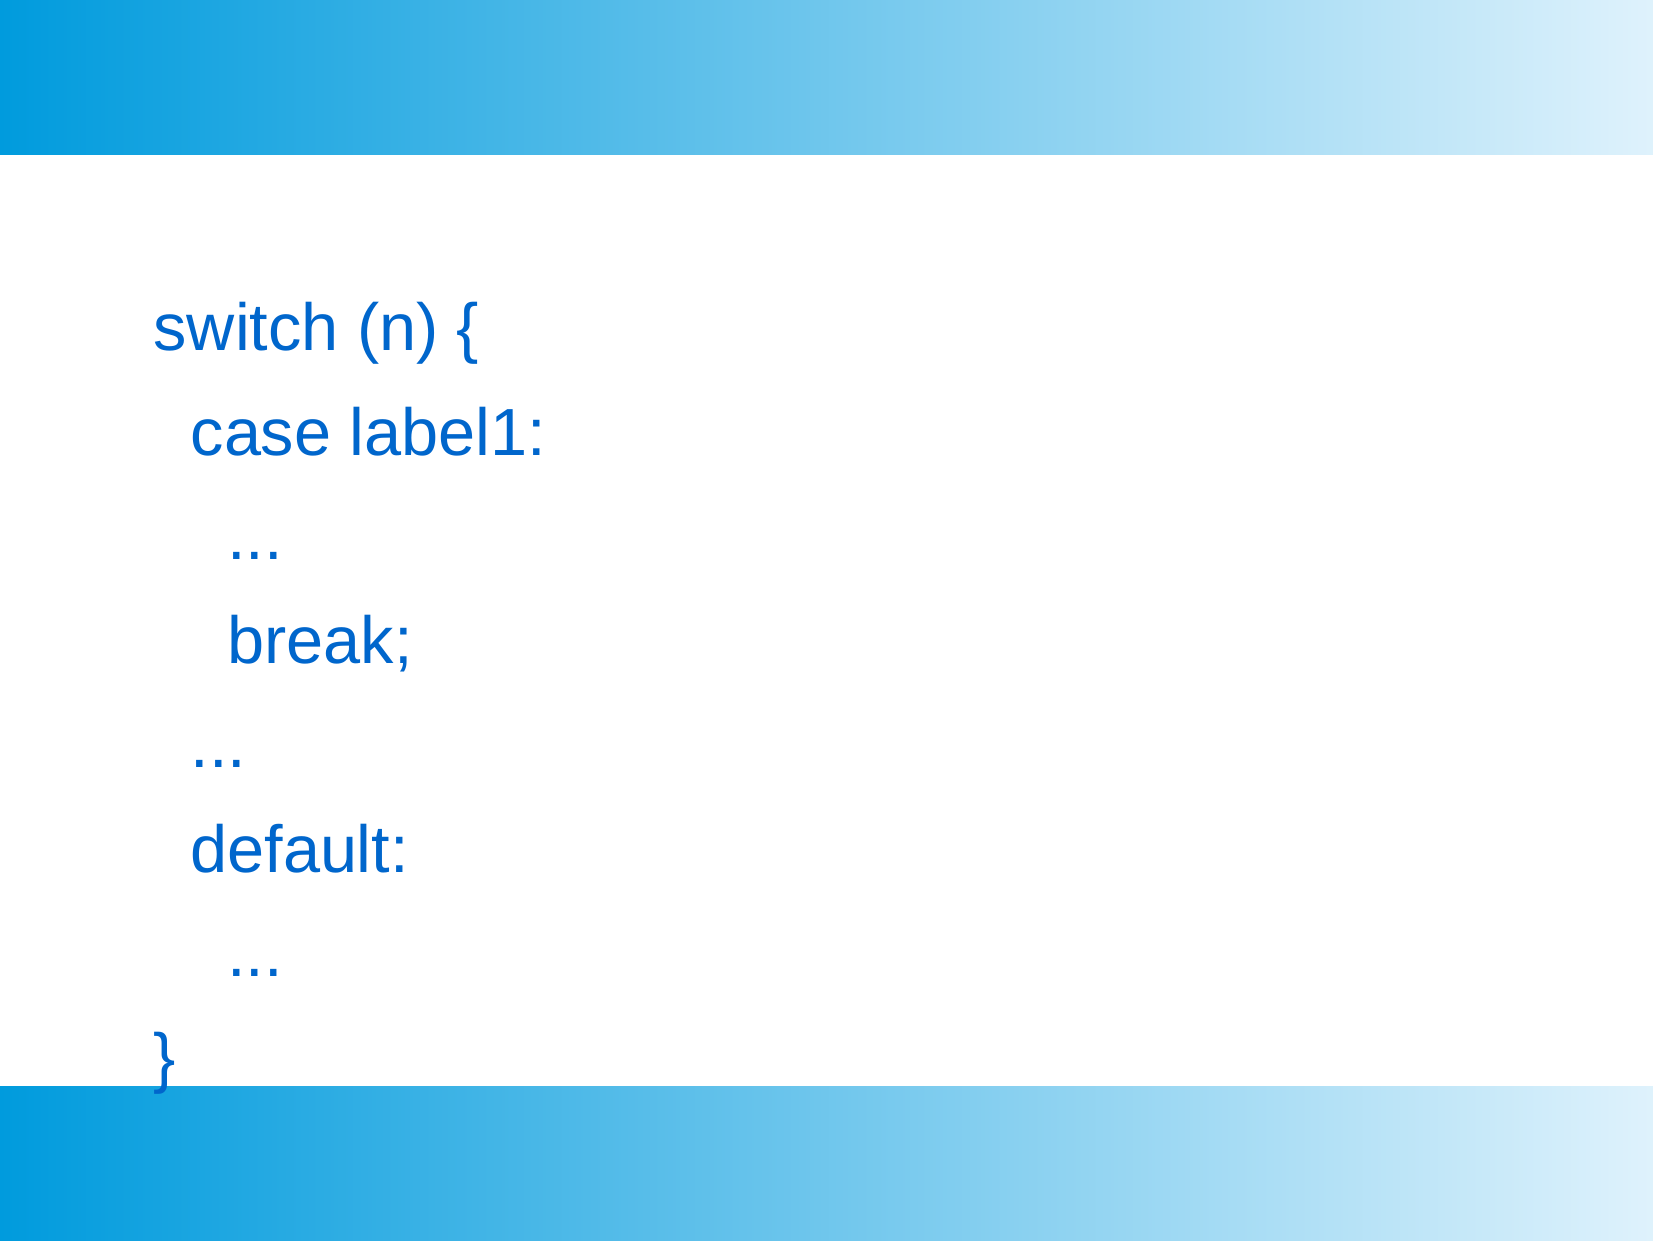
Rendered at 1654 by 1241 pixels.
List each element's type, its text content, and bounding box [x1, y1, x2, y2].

list switch (n) { case label1: ... break; ... default: ... } [82, 290, 1571, 1010]
